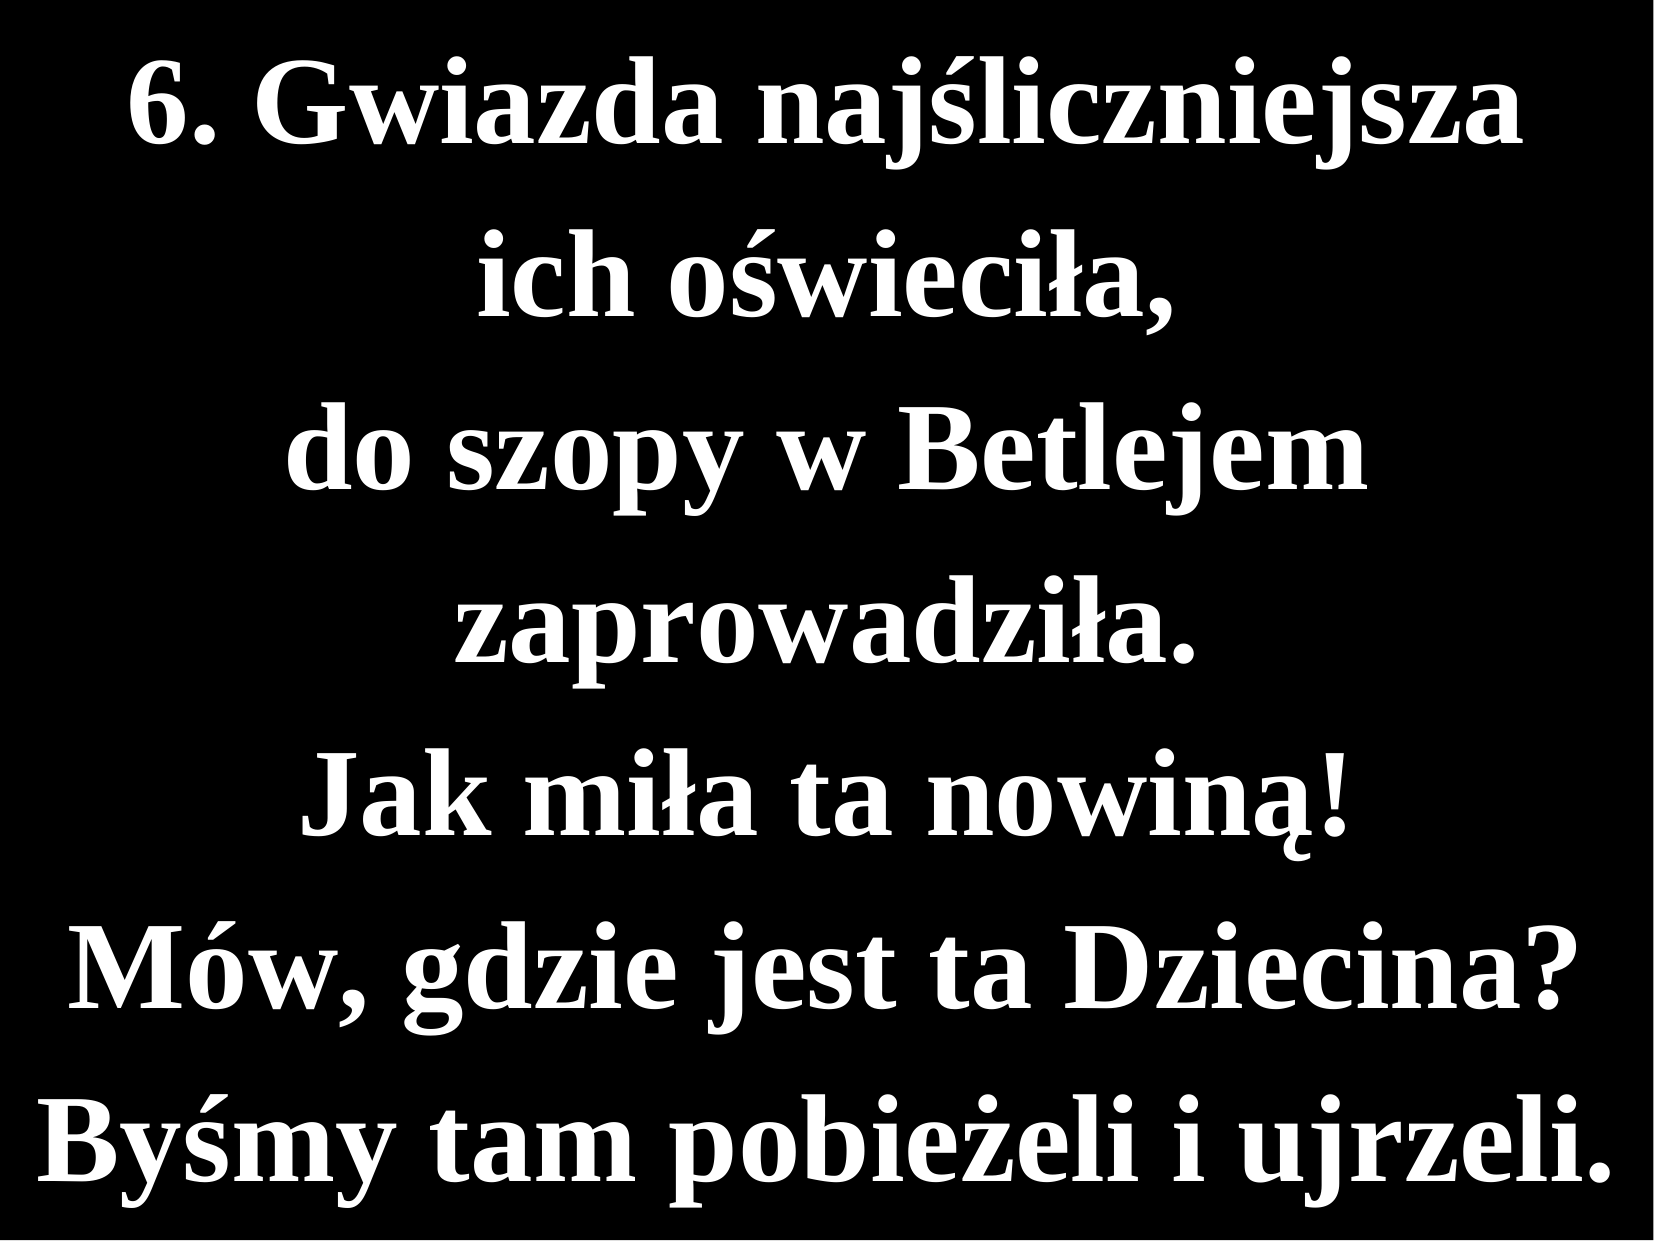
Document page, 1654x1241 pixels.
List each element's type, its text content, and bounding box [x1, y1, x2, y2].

title 6. Gwiazda najśliczniejsza ppp ich oświeciła, ppp do szopy w Betlejem ppp zaprowadziła. ppp Jak miła ta nowiną! ppp Mów, gdzie jest ta Dziecina? ppp Byśmy tam pobieżeli i ujrzeli. [0, 0, 1654, 1241]
